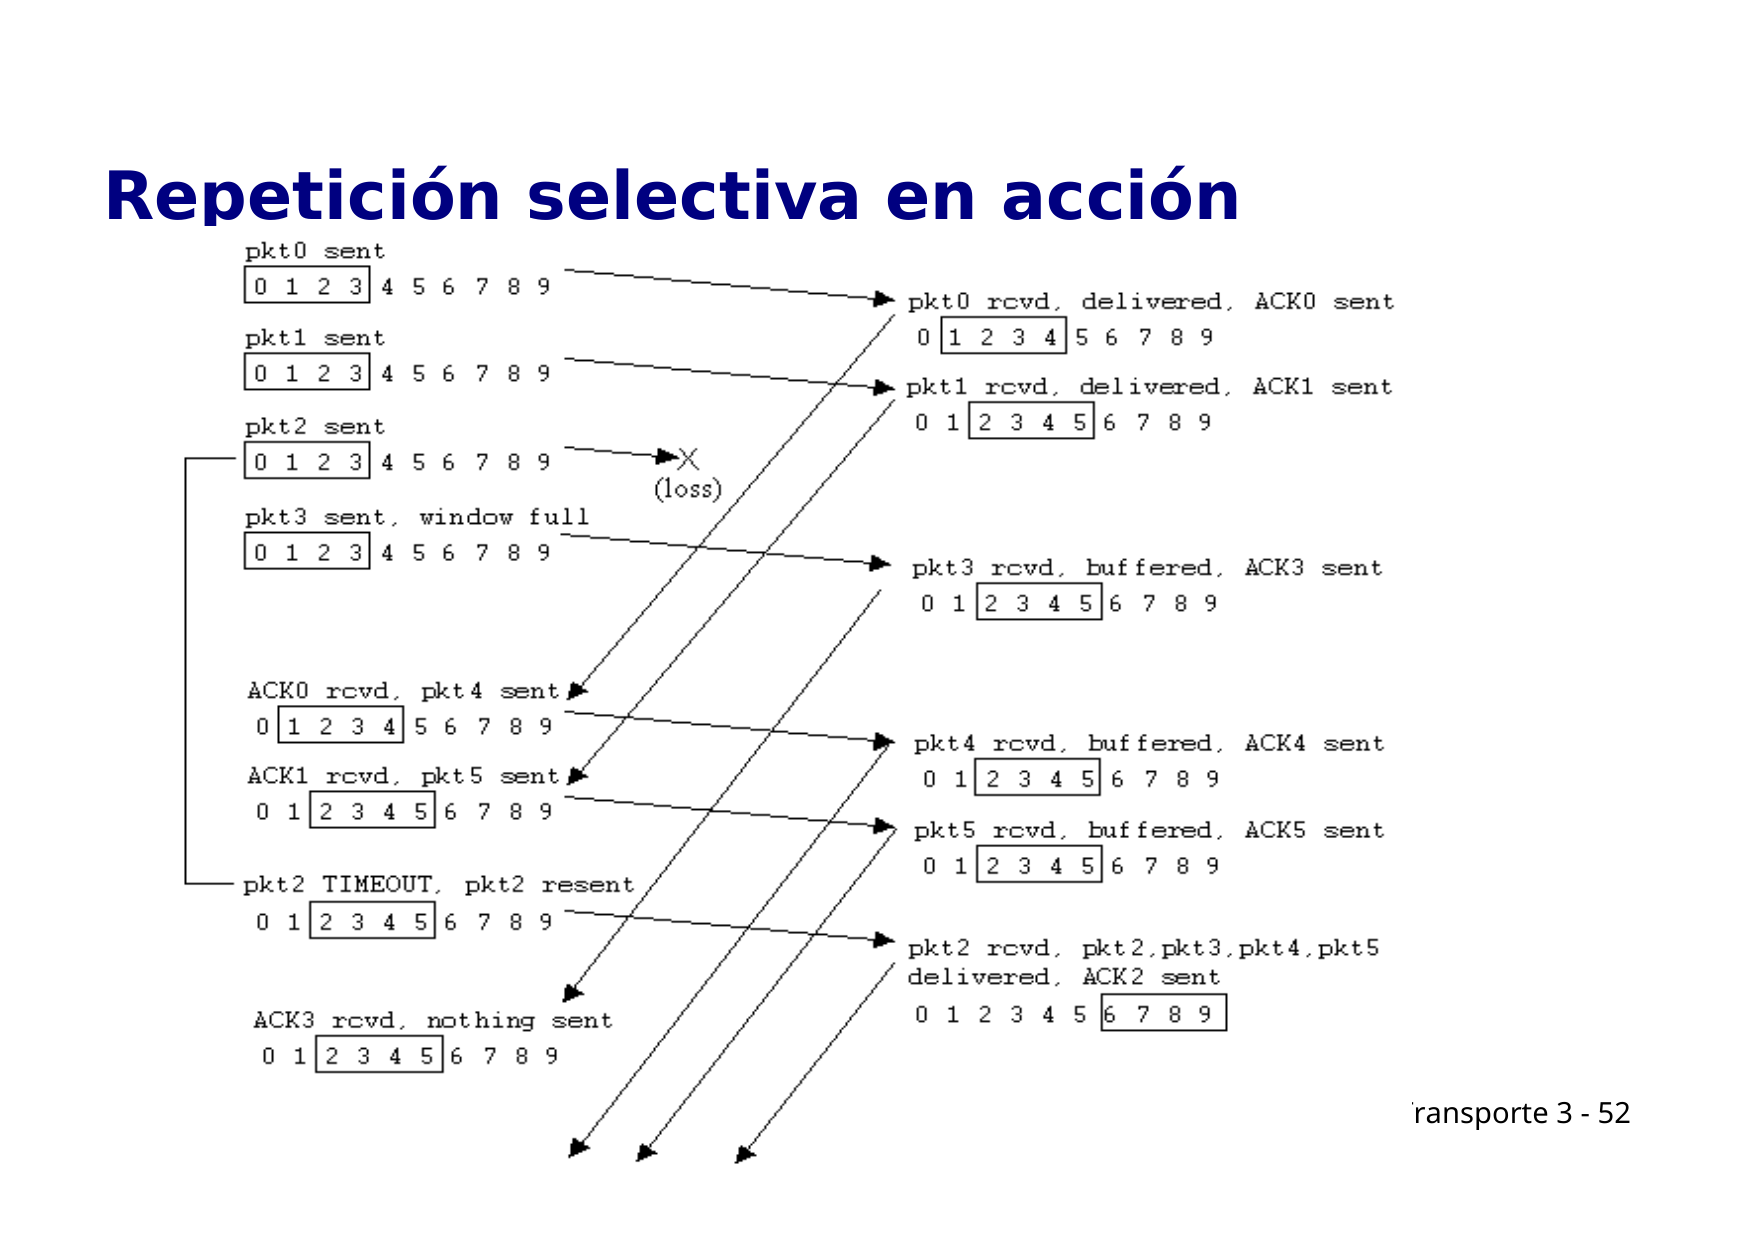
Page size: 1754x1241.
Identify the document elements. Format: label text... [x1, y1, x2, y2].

picture [183, 226, 1412, 1182]
title Repetición selectiva en acción [88, 87, 1654, 305]
